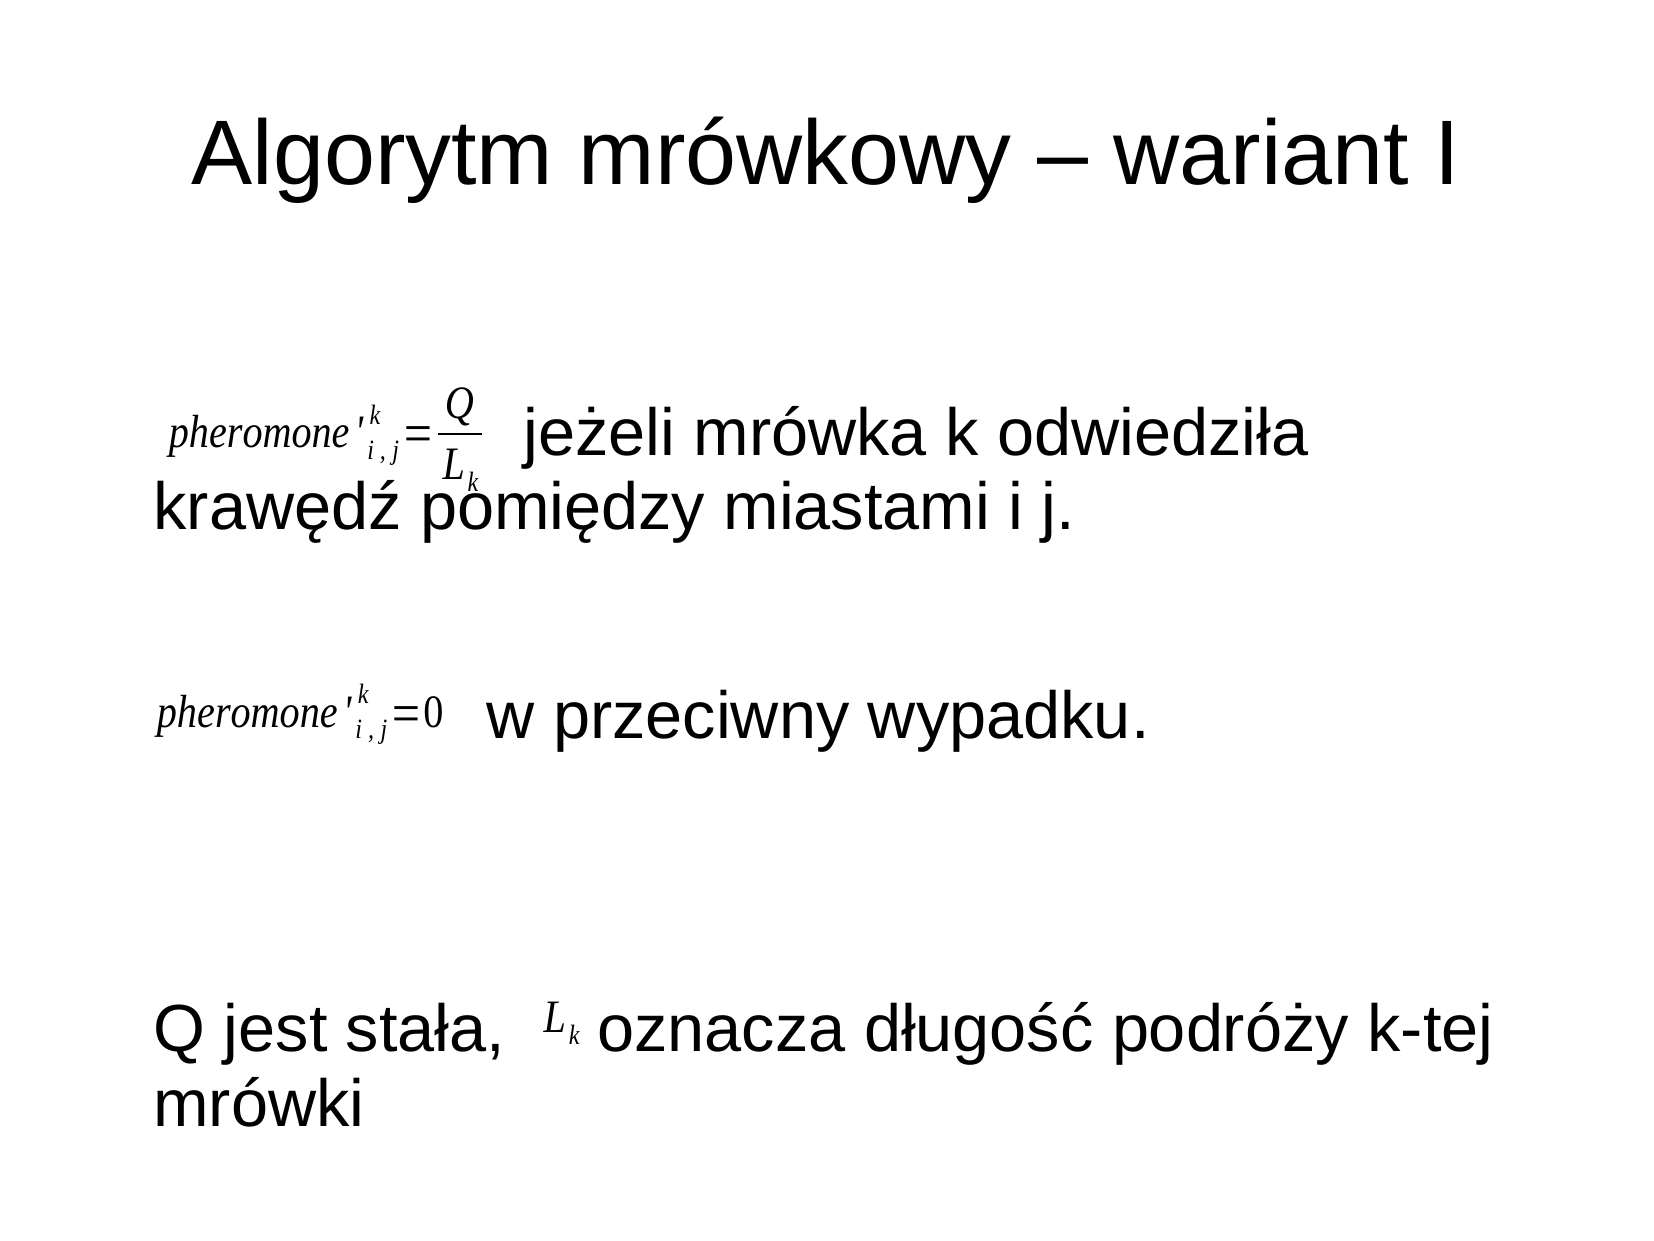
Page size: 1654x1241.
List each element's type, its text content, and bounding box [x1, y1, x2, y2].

chart [530, 992, 591, 1052]
chart [141, 677, 455, 745]
title Algorytm mrówkowy – wariant I [82, 49, 1571, 257]
chart [153, 377, 493, 498]
list jeżeli mrówka k odwiedziła krawędź pomiędzy miastami i j. w przeciwny wypadku. Q jest stała, oznacza długość podróży k-tej mrówki [82, 290, 1571, 1010]
